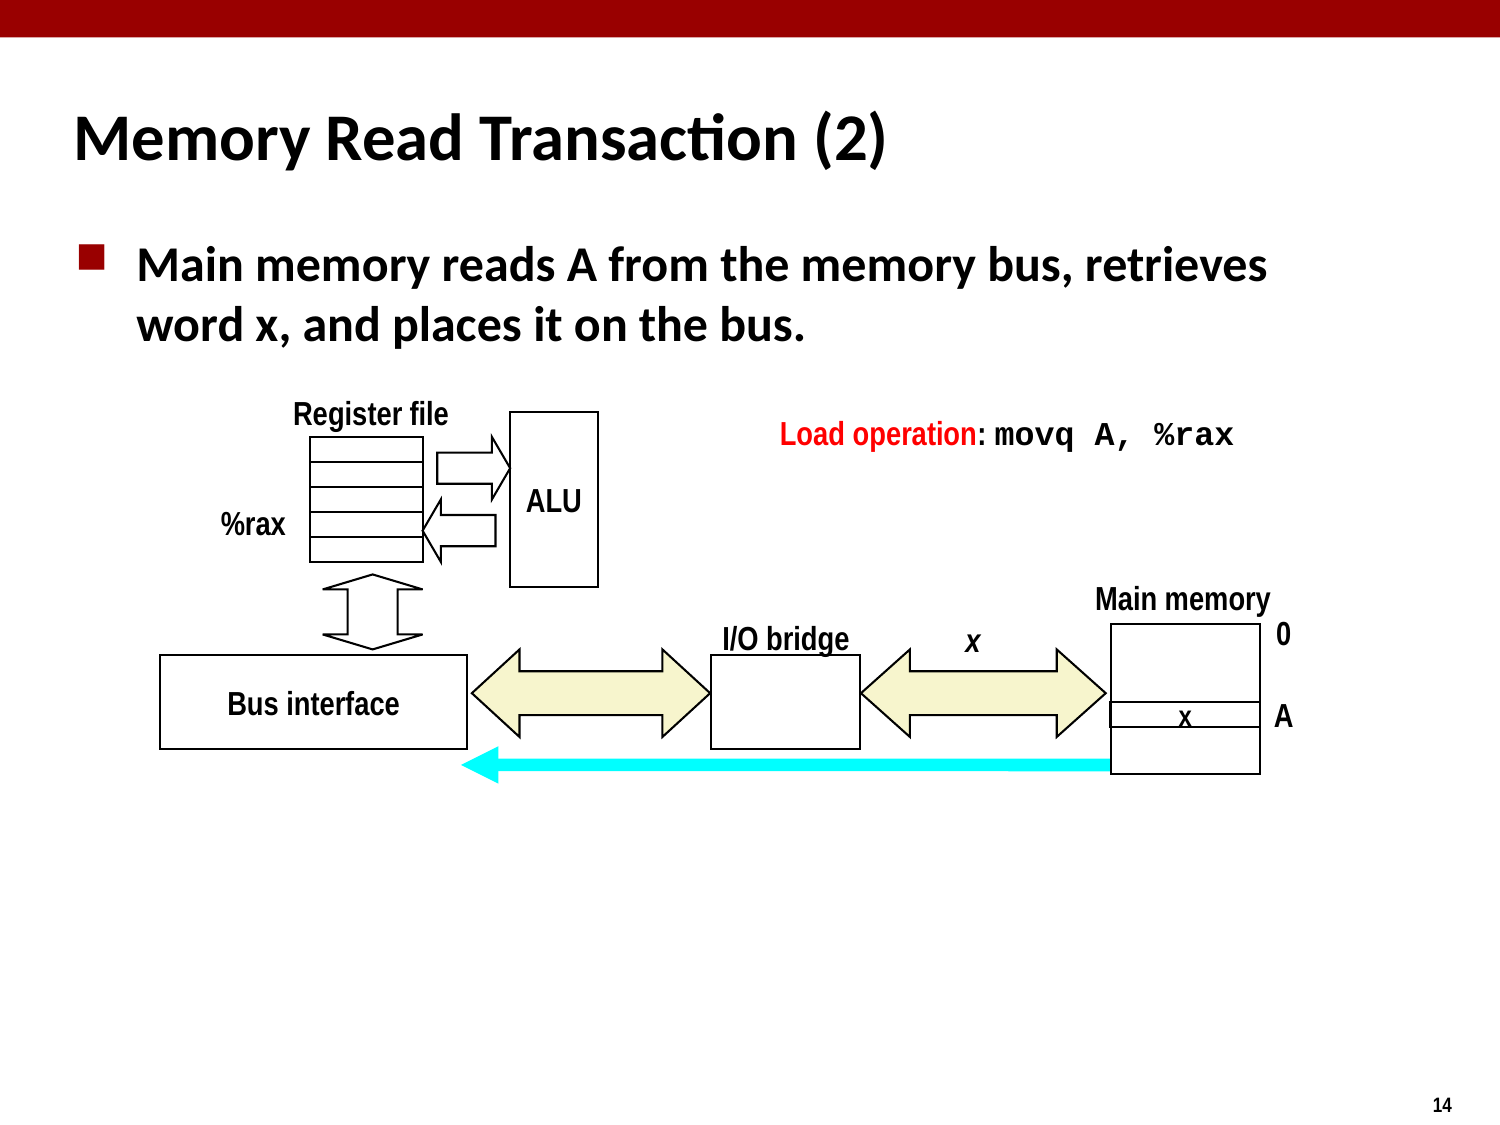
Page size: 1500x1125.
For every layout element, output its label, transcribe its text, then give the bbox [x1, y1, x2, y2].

text_box [471, 649, 711, 737]
text_box Load operation: movq A, %rax [765, 404, 1250, 500]
text_box x [1110, 702, 1261, 728]
text_box x [950, 612, 996, 667]
text_box Main memory [1074, 569, 1292, 625]
text_box ALU [510, 411, 598, 587]
title Memory Read Transaction (2) [58, 71, 1304, 197]
text_box A [1259, 687, 1309, 742]
text_box 0 [1281, 625, 1286, 642]
text_box Bus interface [160, 654, 468, 750]
text_box %rax [205, 494, 301, 550]
text_box [861, 649, 1106, 737]
list Main memory reads A from the memory bus, retrieves word x, and places it on the bus. [65, 223, 1361, 1040]
text_box 0 [1261, 604, 1307, 660]
text_box Register file [278, 384, 464, 440]
text_box I/O bridge [707, 609, 865, 665]
